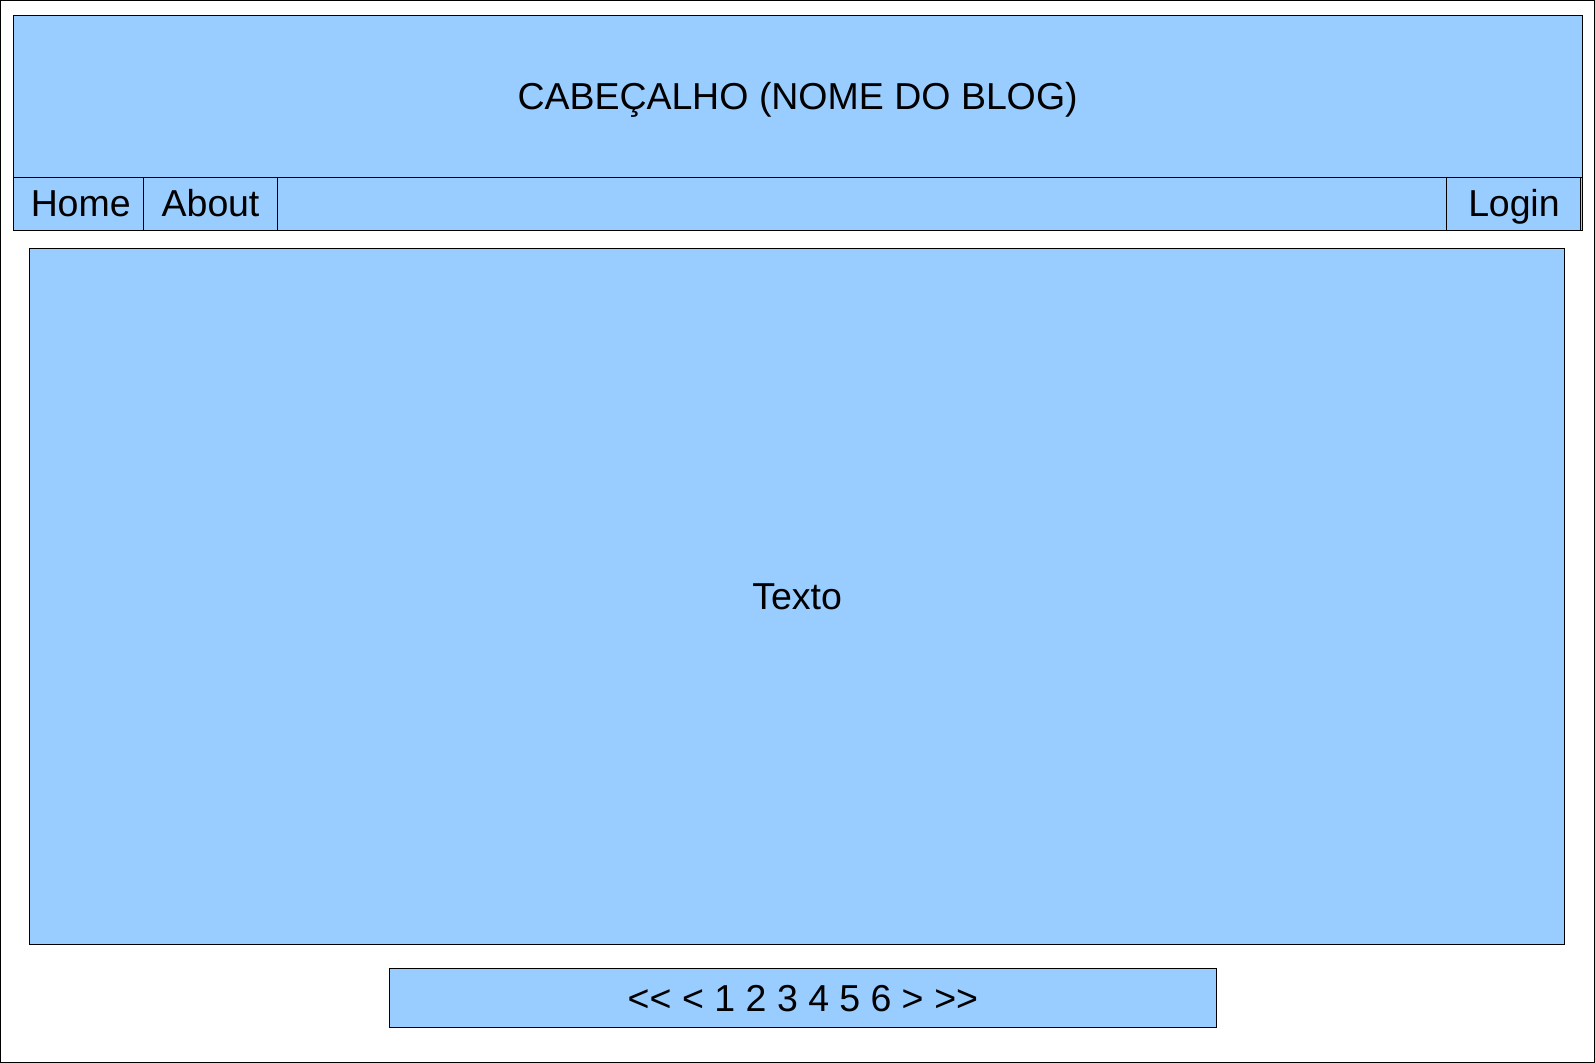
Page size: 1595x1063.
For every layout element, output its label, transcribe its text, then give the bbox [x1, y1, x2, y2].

text_box << < 1 2 3 4 5 6 > >> [389, 968, 1217, 1028]
text_box CABEÇALHO (NOME DO BLOG) [13, 15, 1583, 177]
text_box Login [1446, 177, 1581, 231]
text_box [278, 177, 1446, 231]
text_box About [143, 177, 278, 231]
text_box Home [13, 177, 143, 231]
text_box Texto [29, 248, 1565, 945]
